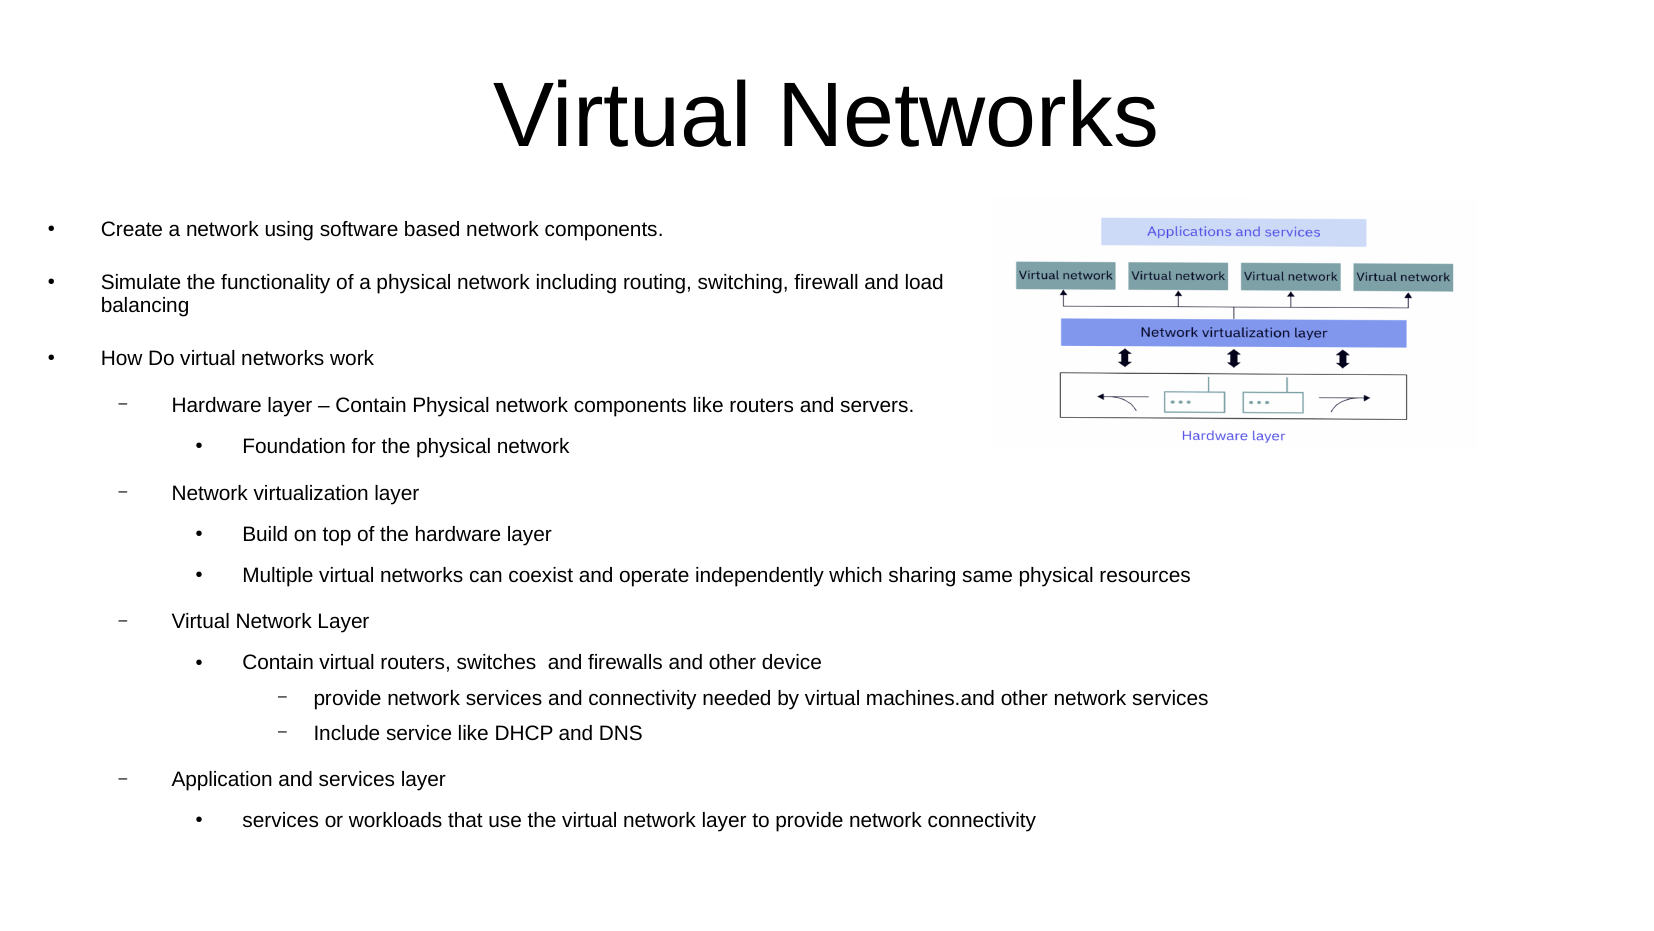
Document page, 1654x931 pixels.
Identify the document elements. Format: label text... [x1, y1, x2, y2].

picture [990, 196, 1477, 451]
list Create a network using software based network components. Simulate the functionality of a physical network including routing, switching, firewall and load balancing How Do virtual networks work Hardware layer – Contain Physical network components like routers and servers. Foundation for the physical network Network virtualization layer Build on top of the hardware layer Multiple virtual networks can coexist and operate independently which sharing same physical resources Virtual Network Layer Contain virtual routers, switches and firewalls and other device provide network services and connectivity needed by virtual machines.and other network services Include service like DHCP and DNS Application and services layer services or workloads that use the virtual network layer to provide network connectivity [30, 217, 1571, 916]
title Virtual Networks [82, 37, 1571, 193]
